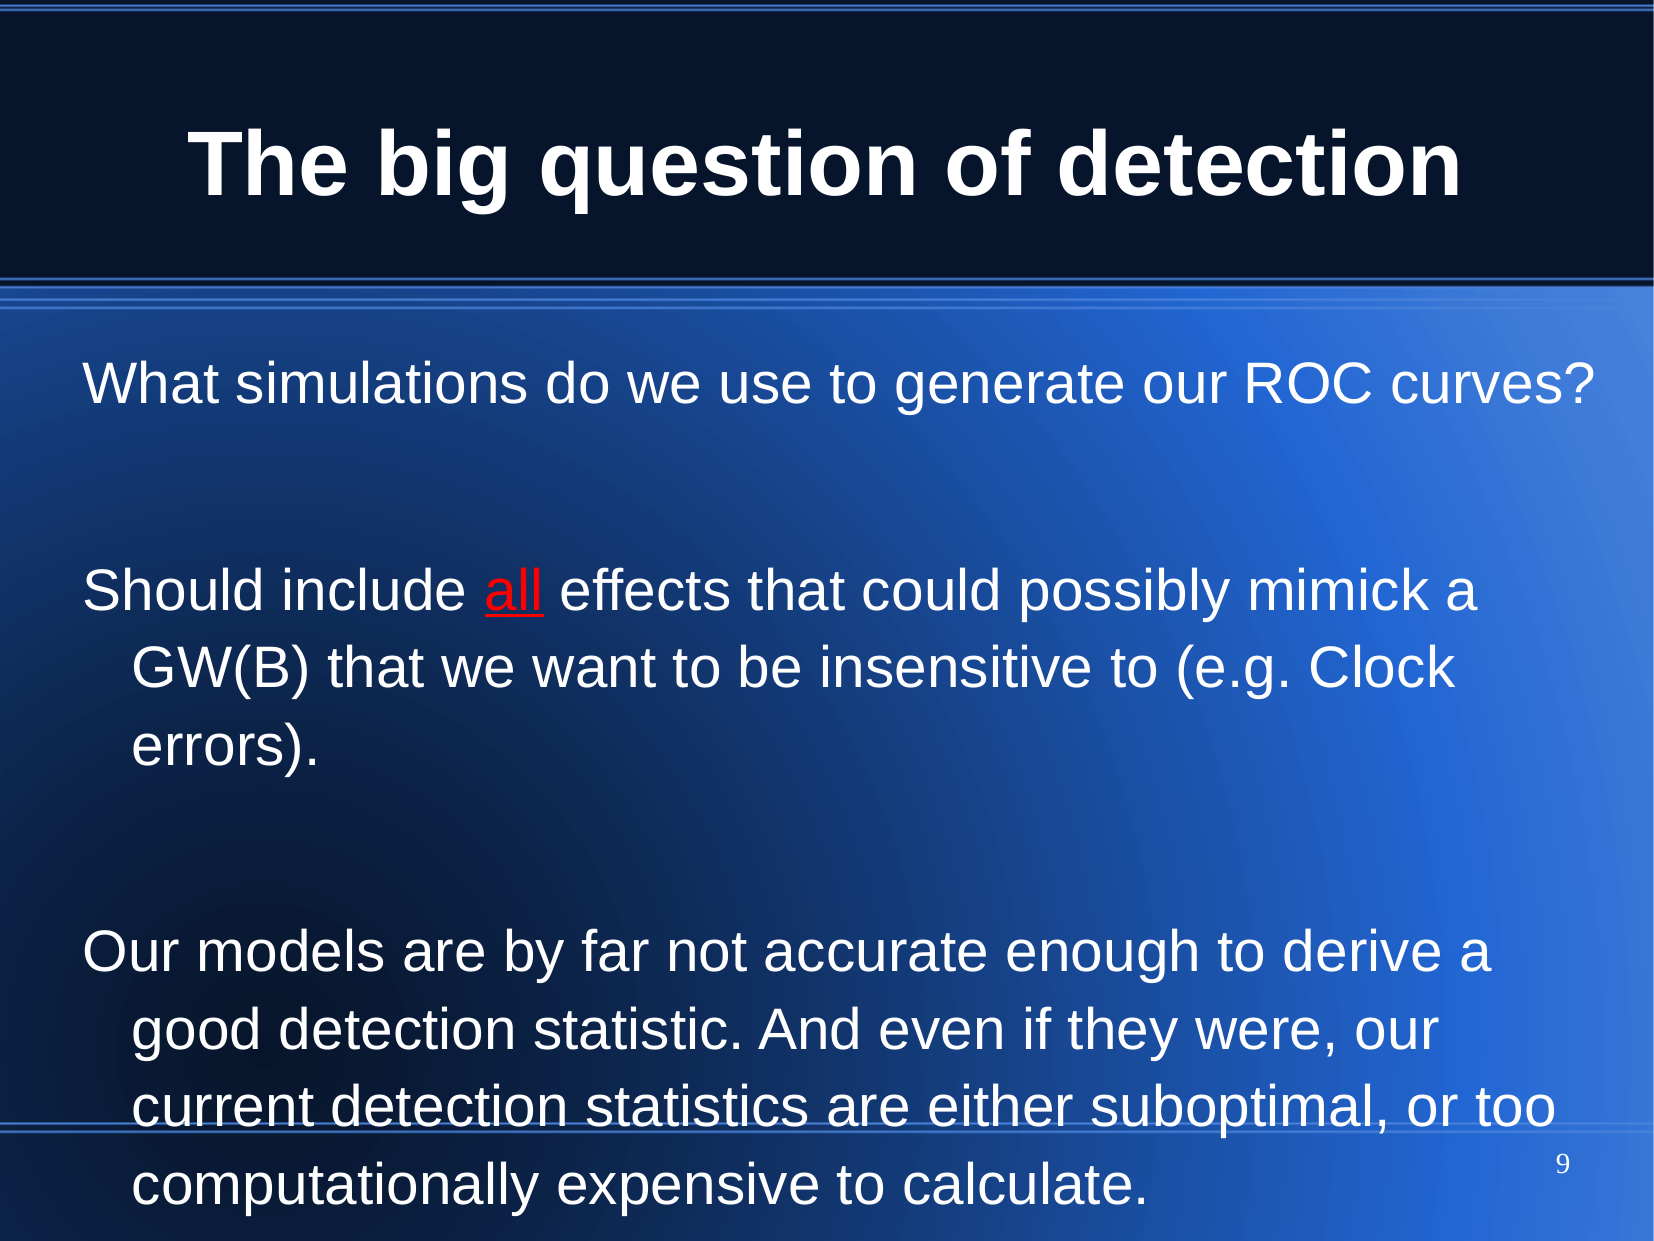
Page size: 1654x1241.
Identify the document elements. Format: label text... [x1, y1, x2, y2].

list What simulations do we use to generate our ROC curves? Should include all effects that could possibly mimick a GW(B) that we want to be insensitive to (e.g. Clock errors). Our models are by far not accurate enough to derive a good detection statistic. And even if they were, our current detection statistics are either suboptimal, or too computationally expensive to calculate. [82, 337, 1613, 1241]
picture [0, 0, 1654, 1241]
title The big question of detection [82, 49, 1571, 257]
